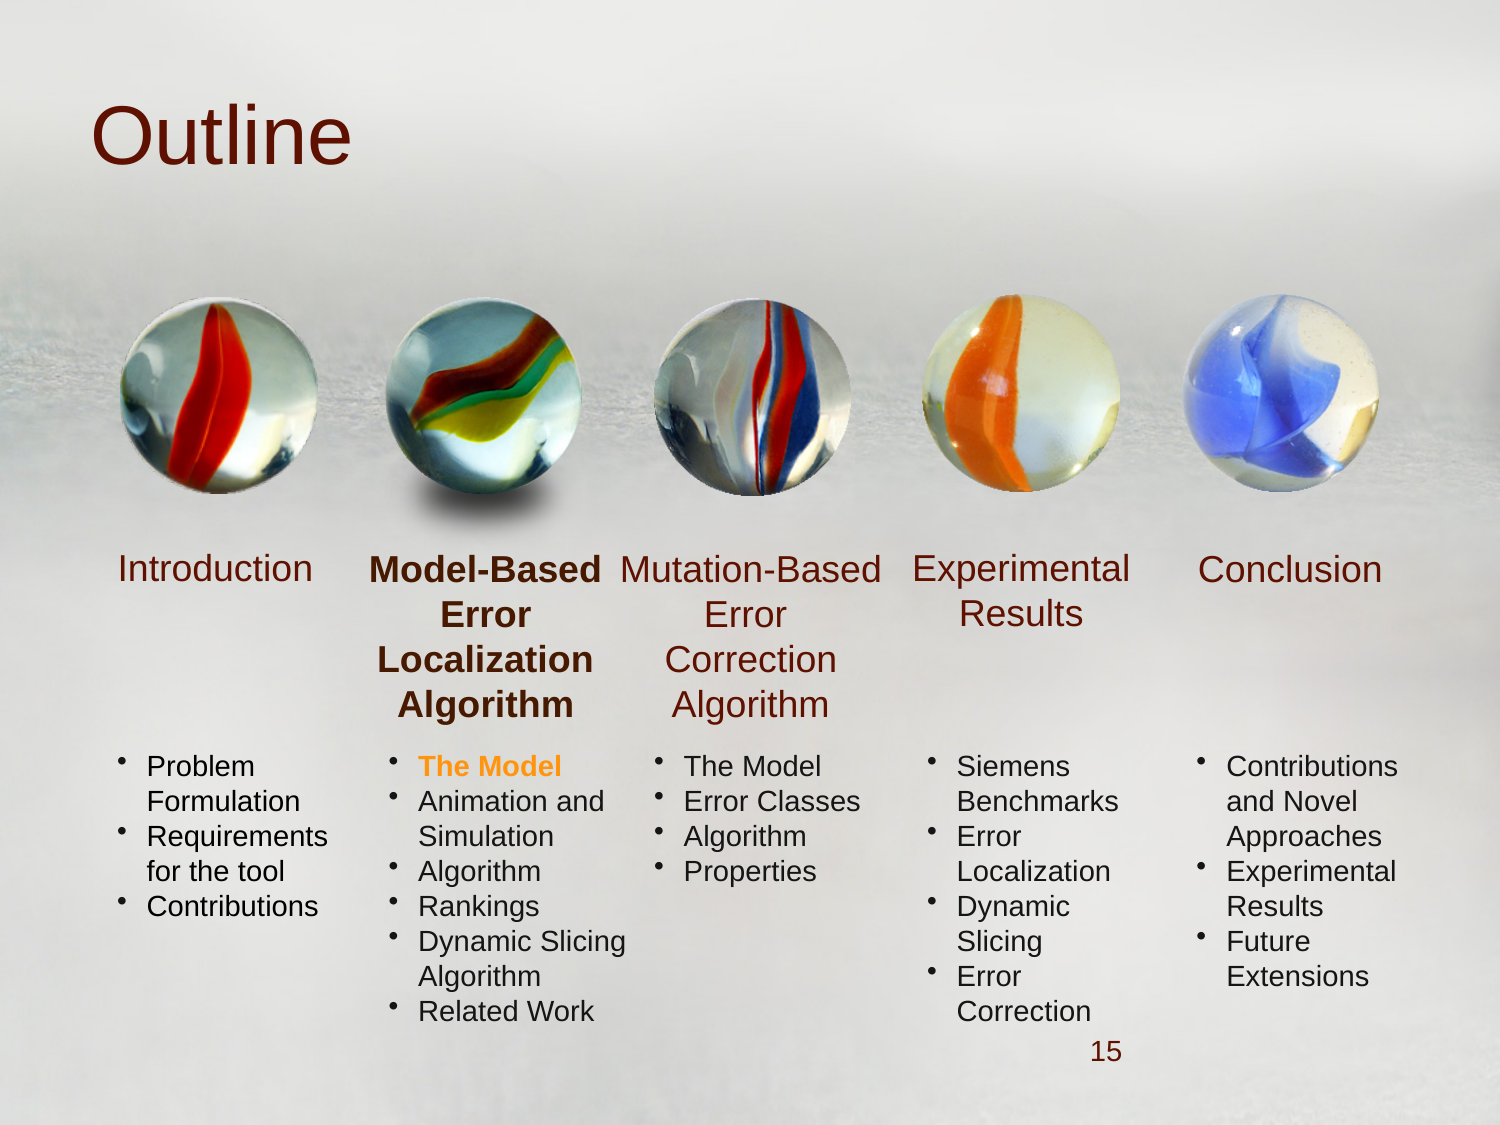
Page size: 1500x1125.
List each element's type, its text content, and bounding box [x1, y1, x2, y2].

text_box Problem Formulation Requirements for the tool Contributions [102, 740, 360, 1125]
text_box The Model Error Classes Algorithm Properties [639, 740, 912, 1125]
text_box Mutation-Based Error Correction Algorithm [604, 537, 897, 732]
text_box Siemens Benchmarks Error Localization Dynamic Slicing Error Correction [912, 740, 1138, 1125]
text_box Experimental Results [897, 536, 1145, 642]
text_box Model-Based Error Localization Algorithm [354, 537, 604, 732]
picture [0, 0, 1500, 1125]
text_box Conclusion [1183, 537, 1398, 597]
title Outline [75, 37, 1425, 225]
text_box Contributions and Novel Approaches Experimental Results Future Extensions [1181, 740, 1440, 1125]
text_box Introduction [102, 536, 328, 597]
text_box The Model Animation and Simulation Algorithm Rankings Dynamic Slicing Algorithm Related Work [373, 740, 639, 1125]
